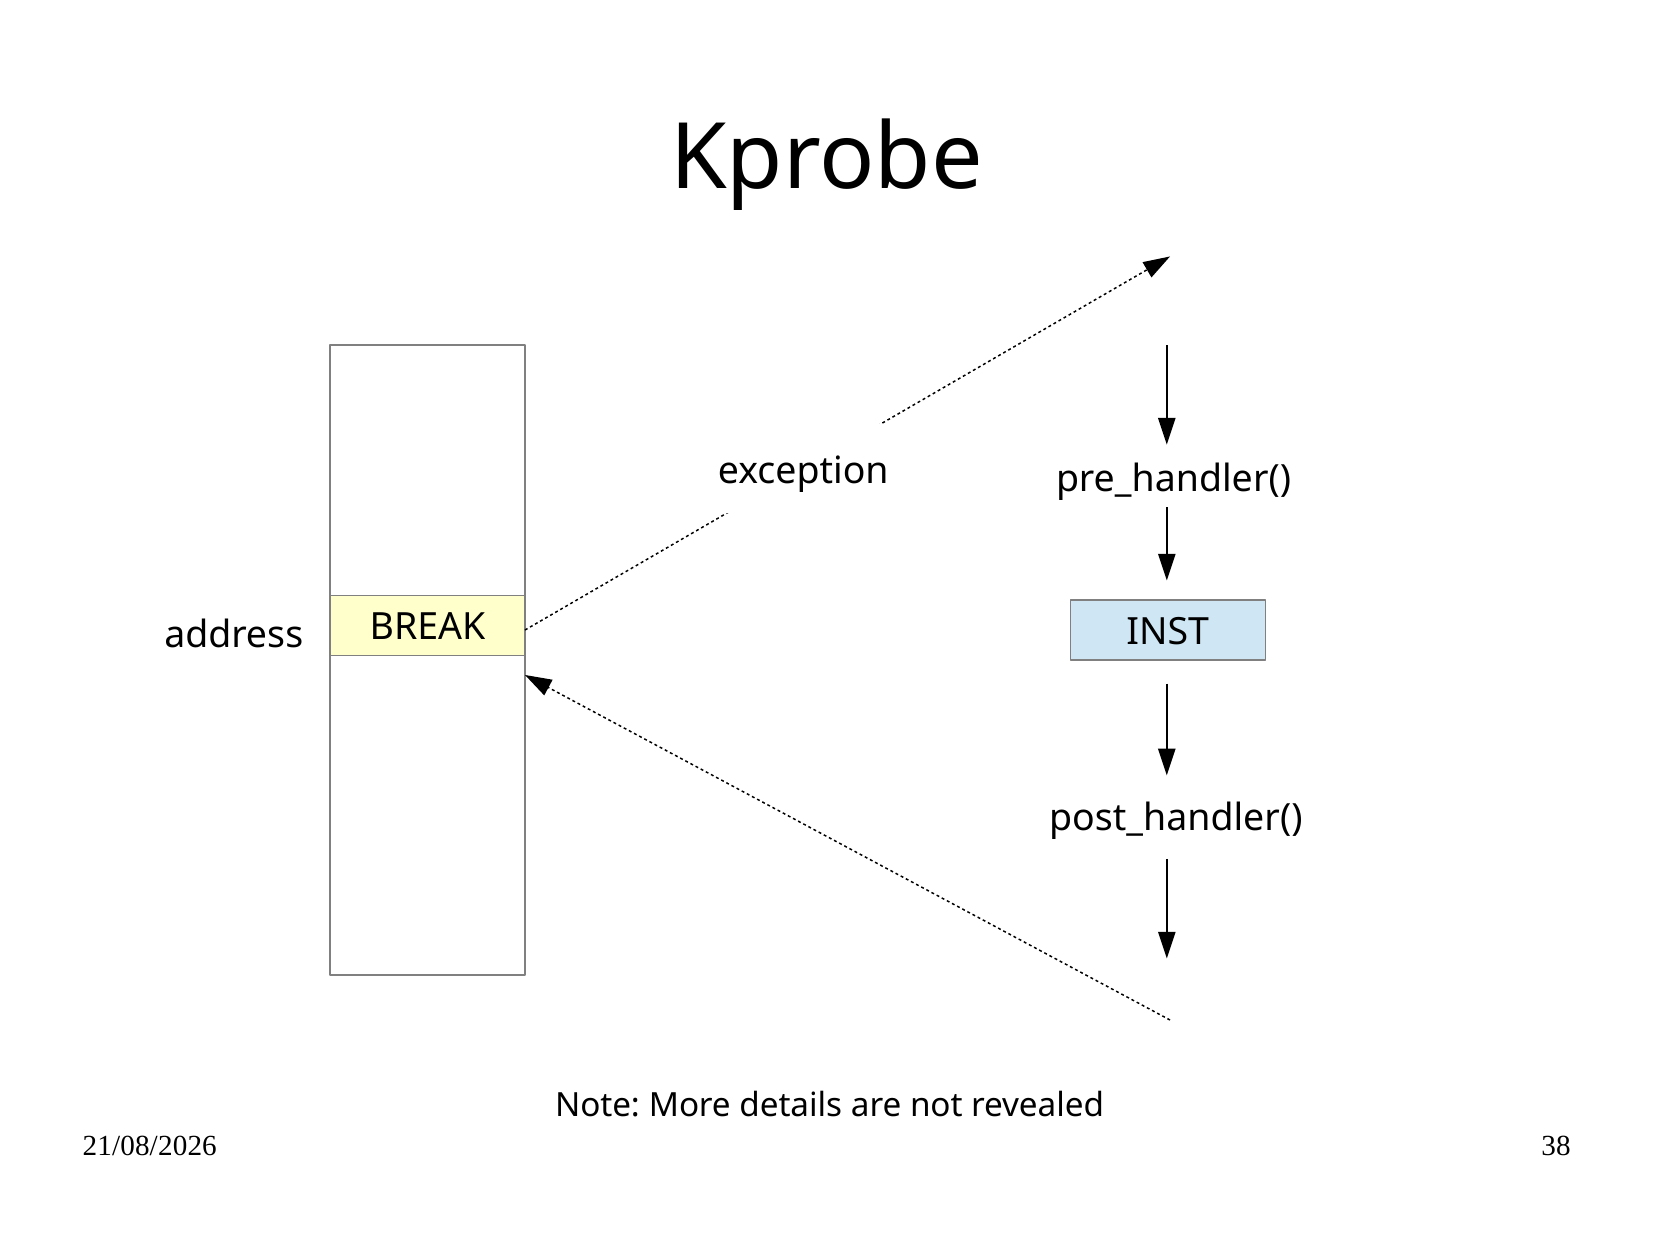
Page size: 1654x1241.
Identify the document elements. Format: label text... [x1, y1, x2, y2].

text_box address [149, 600, 304, 661]
title Kprobe [82, 49, 1571, 257]
text_box INST [1070, 600, 1266, 661]
text_box pre_handler() [1041, 444, 1301, 505]
text_box exception [703, 424, 891, 514]
text_box post_handler() [1034, 782, 1309, 843]
text_box Note: More details are not revealed [540, 1074, 1084, 1130]
text_box BREAK [330, 595, 526, 656]
